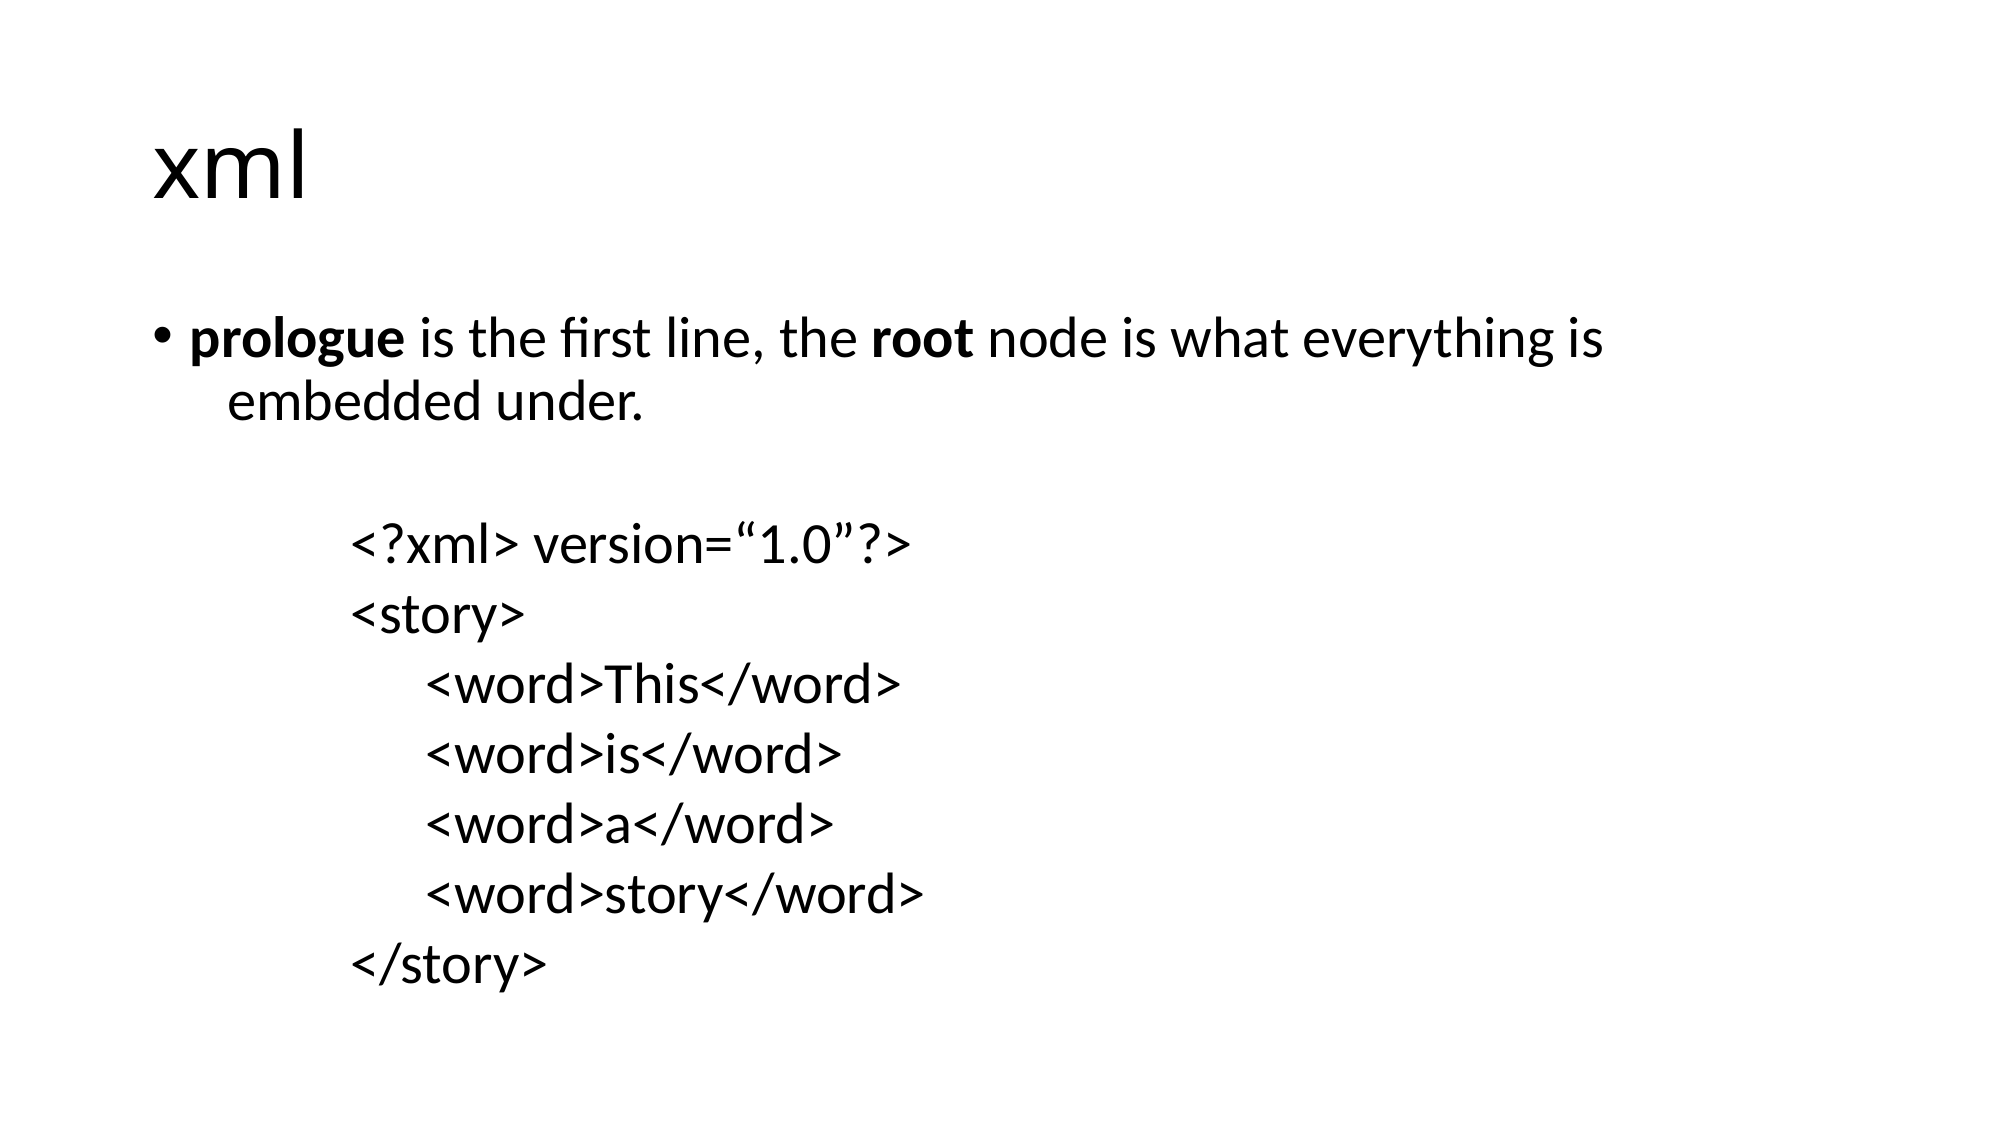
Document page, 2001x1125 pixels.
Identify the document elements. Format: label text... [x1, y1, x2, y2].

list prologue is the first line, the root node is what everything is embedded under. [137, 299, 1863, 517]
title xml [137, 59, 1863, 278]
text_box <?xml> version=“1.0”?> <story> <word>This</word> <word>is</word> <word>a</word> <word>story</word> </story> [335, 498, 1573, 1009]
